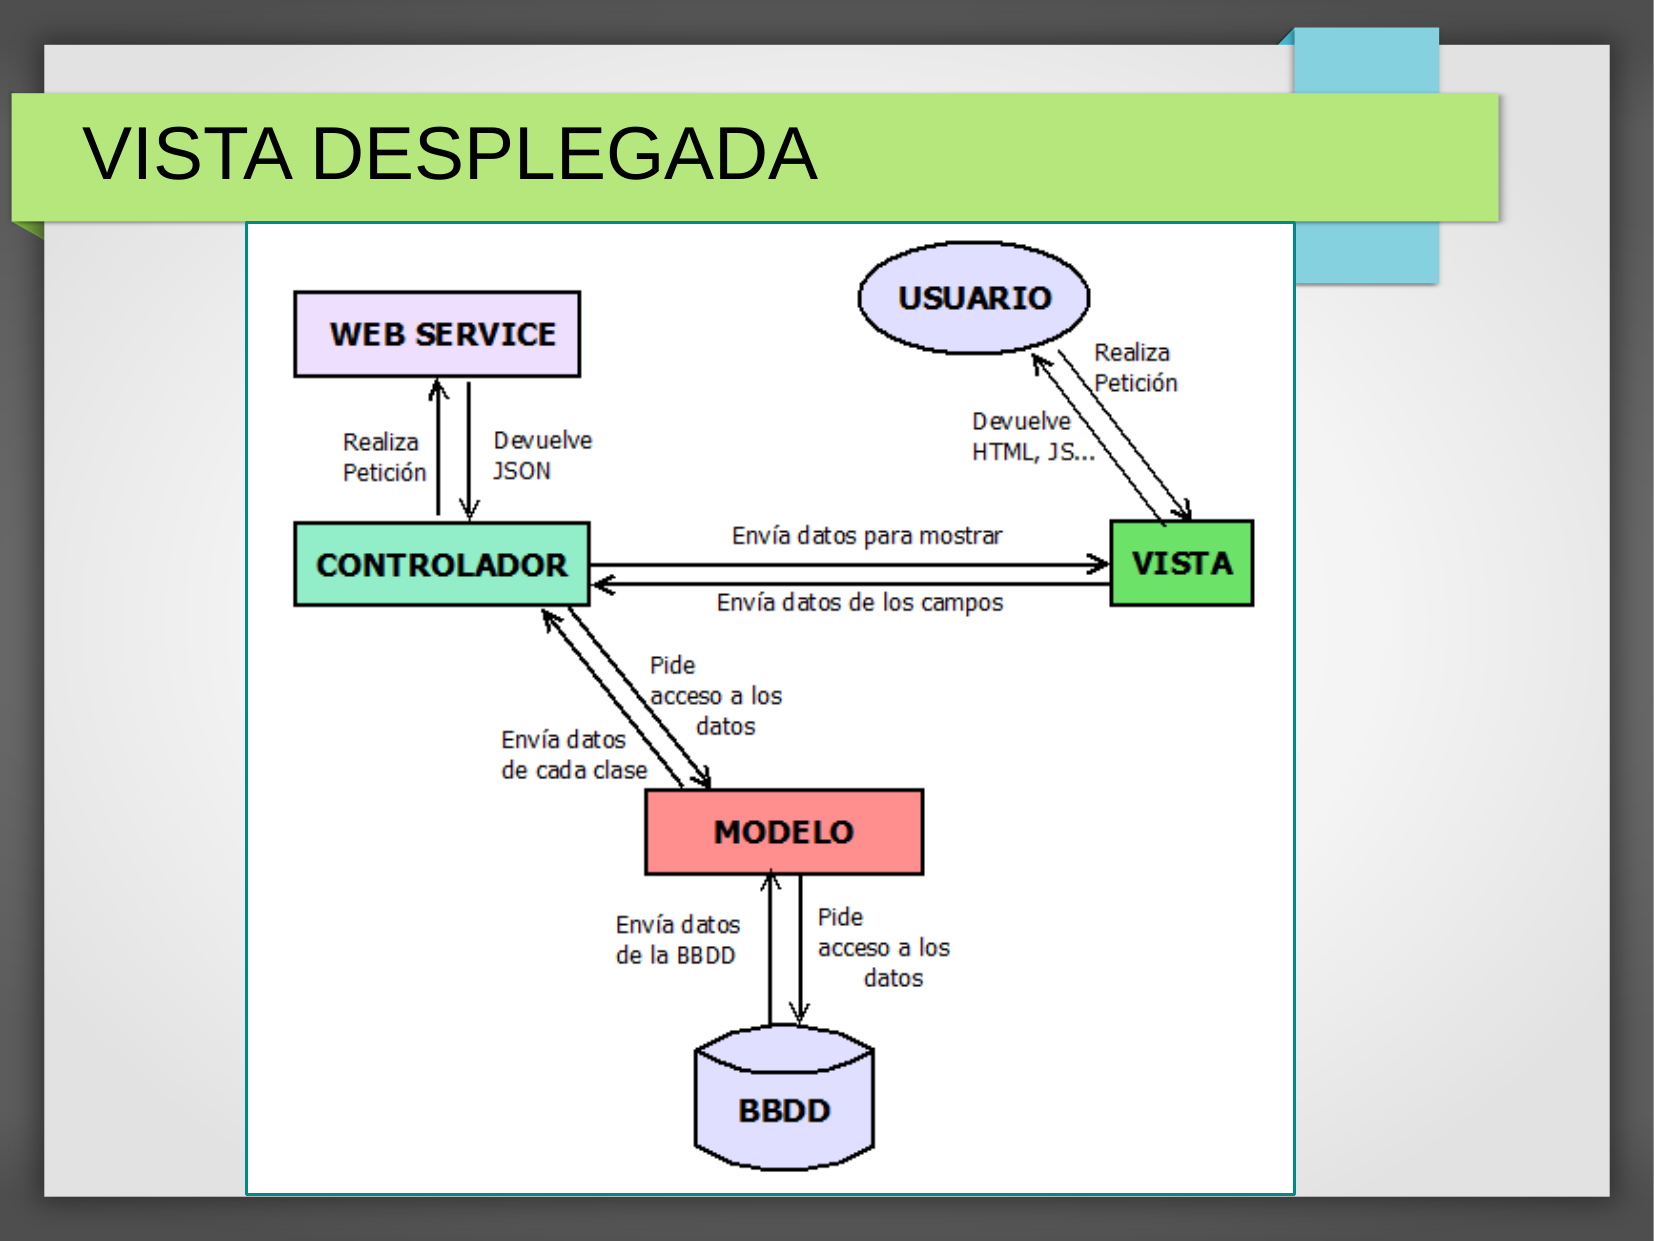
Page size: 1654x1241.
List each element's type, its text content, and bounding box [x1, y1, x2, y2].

picture [0, 0, 1654, 1241]
title VISTA DESPLEGADA [82, 94, 1264, 213]
